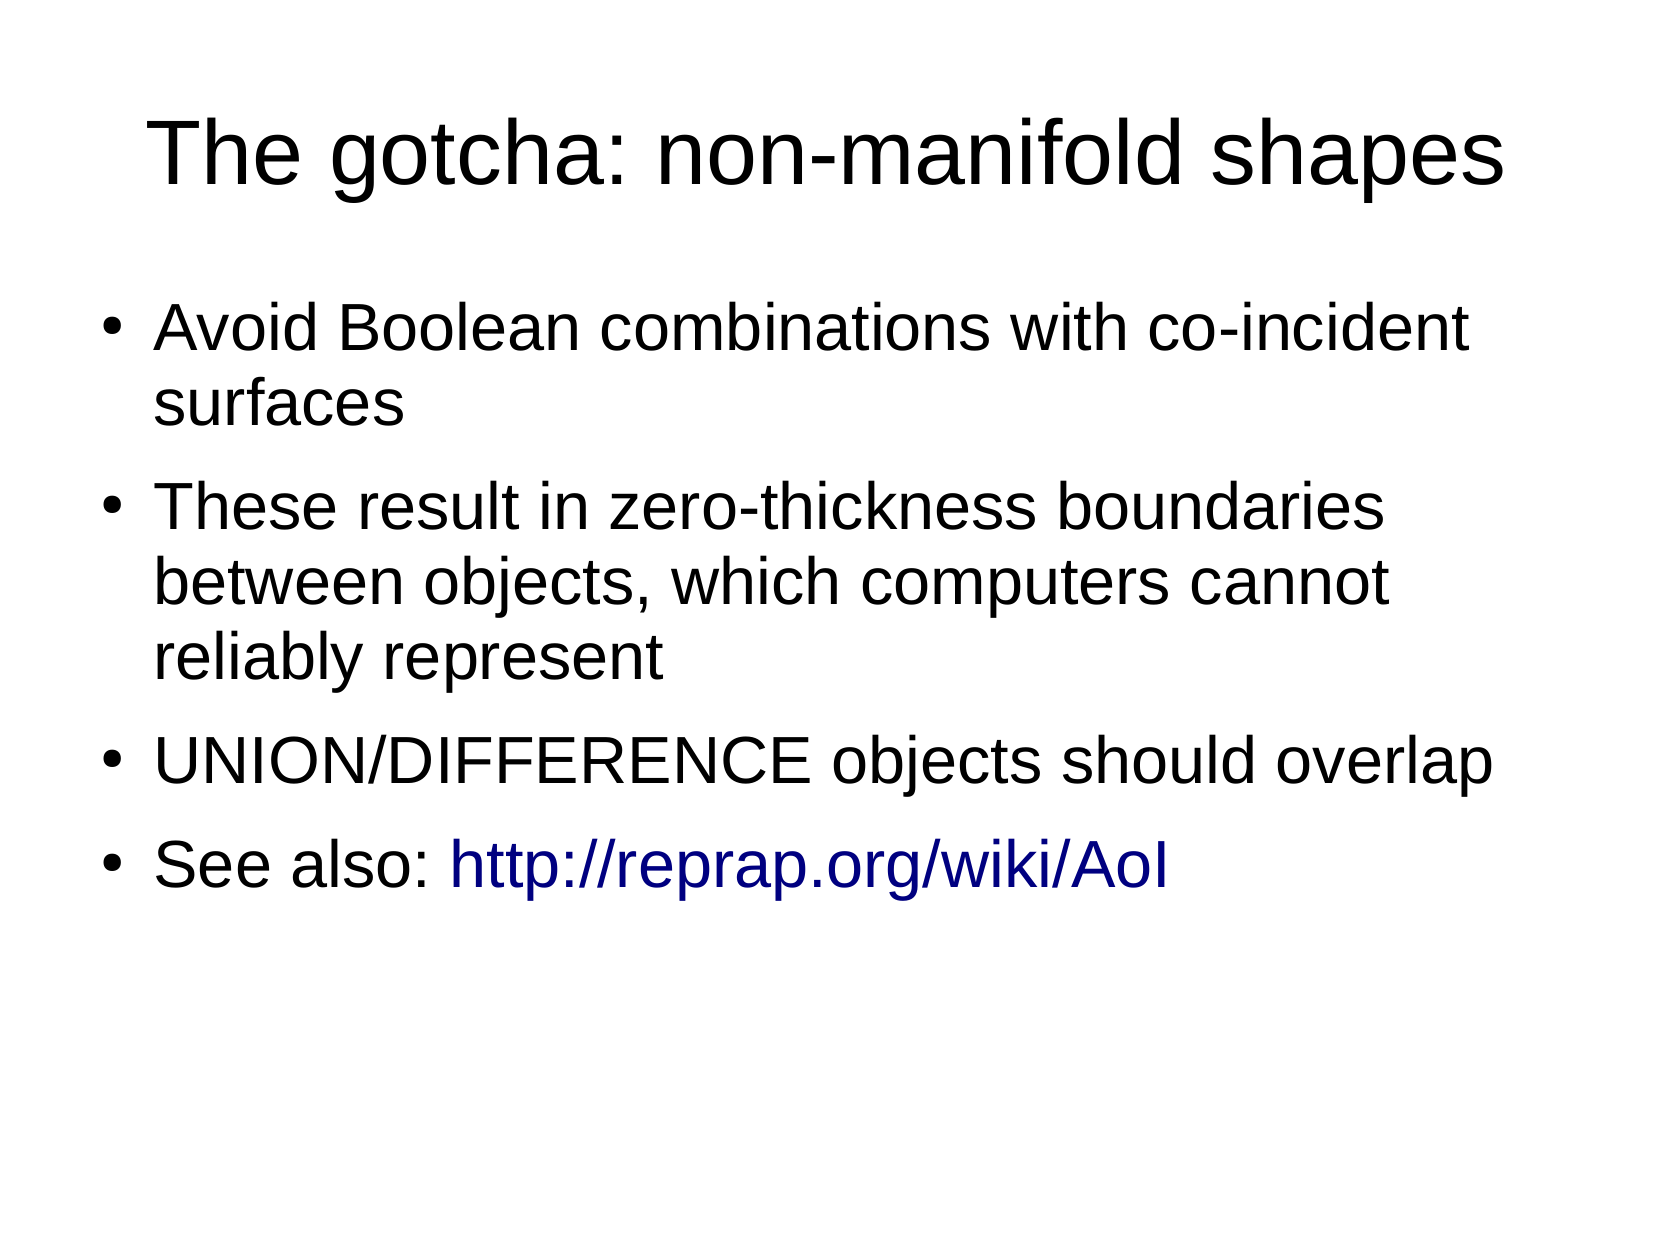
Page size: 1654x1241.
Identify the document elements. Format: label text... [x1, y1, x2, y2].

list Avoid Boolean combinations with co-incident surfaces These result in zero-thickness boundaries between objects, which computers cannot reliably represent UNION/DIFFERENCE objects should overlap See also: http://reprap.org/wiki/AoI [82, 290, 1571, 1094]
title The gotcha: non-manifold shapes [82, 49, 1571, 257]
